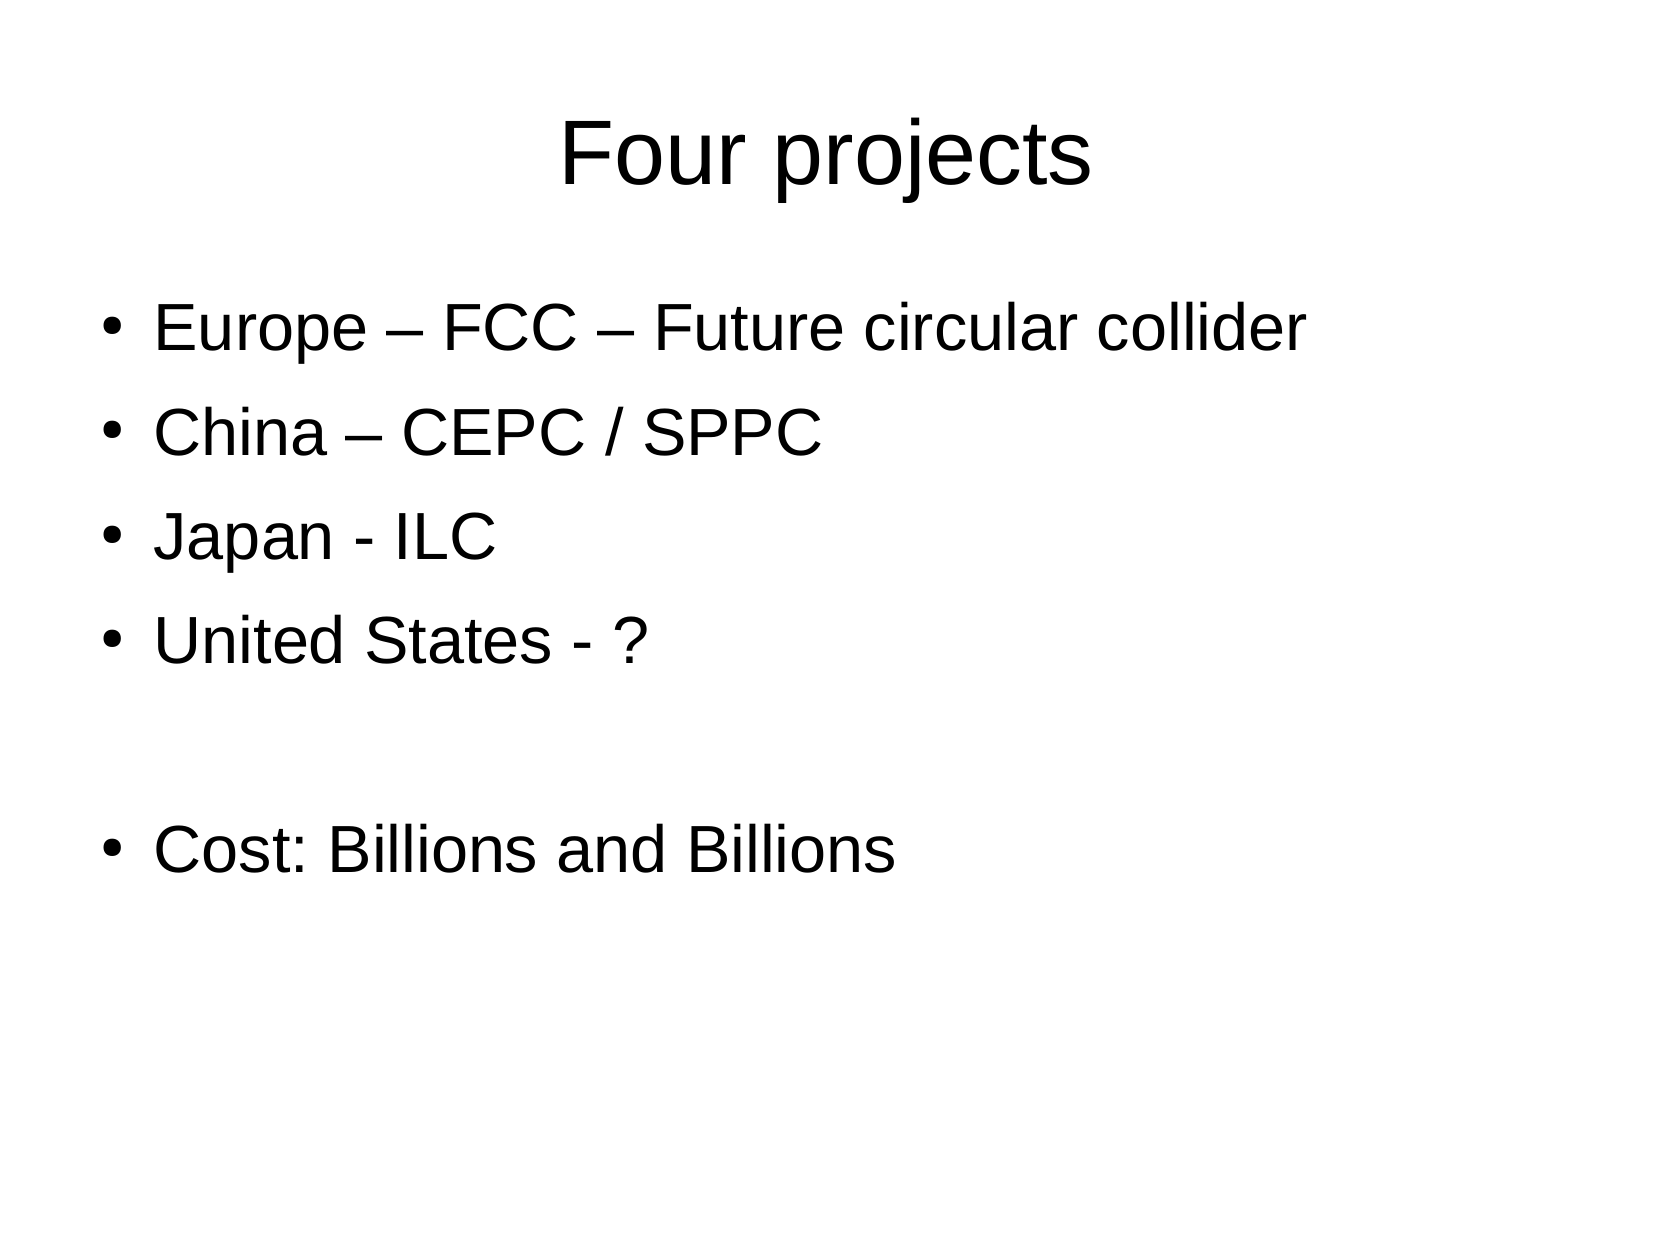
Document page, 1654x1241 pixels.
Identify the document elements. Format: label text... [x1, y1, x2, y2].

title Four projects [82, 49, 1571, 257]
list Europe – FCC – Future circular collider China – CEPC / SPPC Japan - ILC United States - ? Cost: Billions and Billions [82, 290, 1571, 1010]
